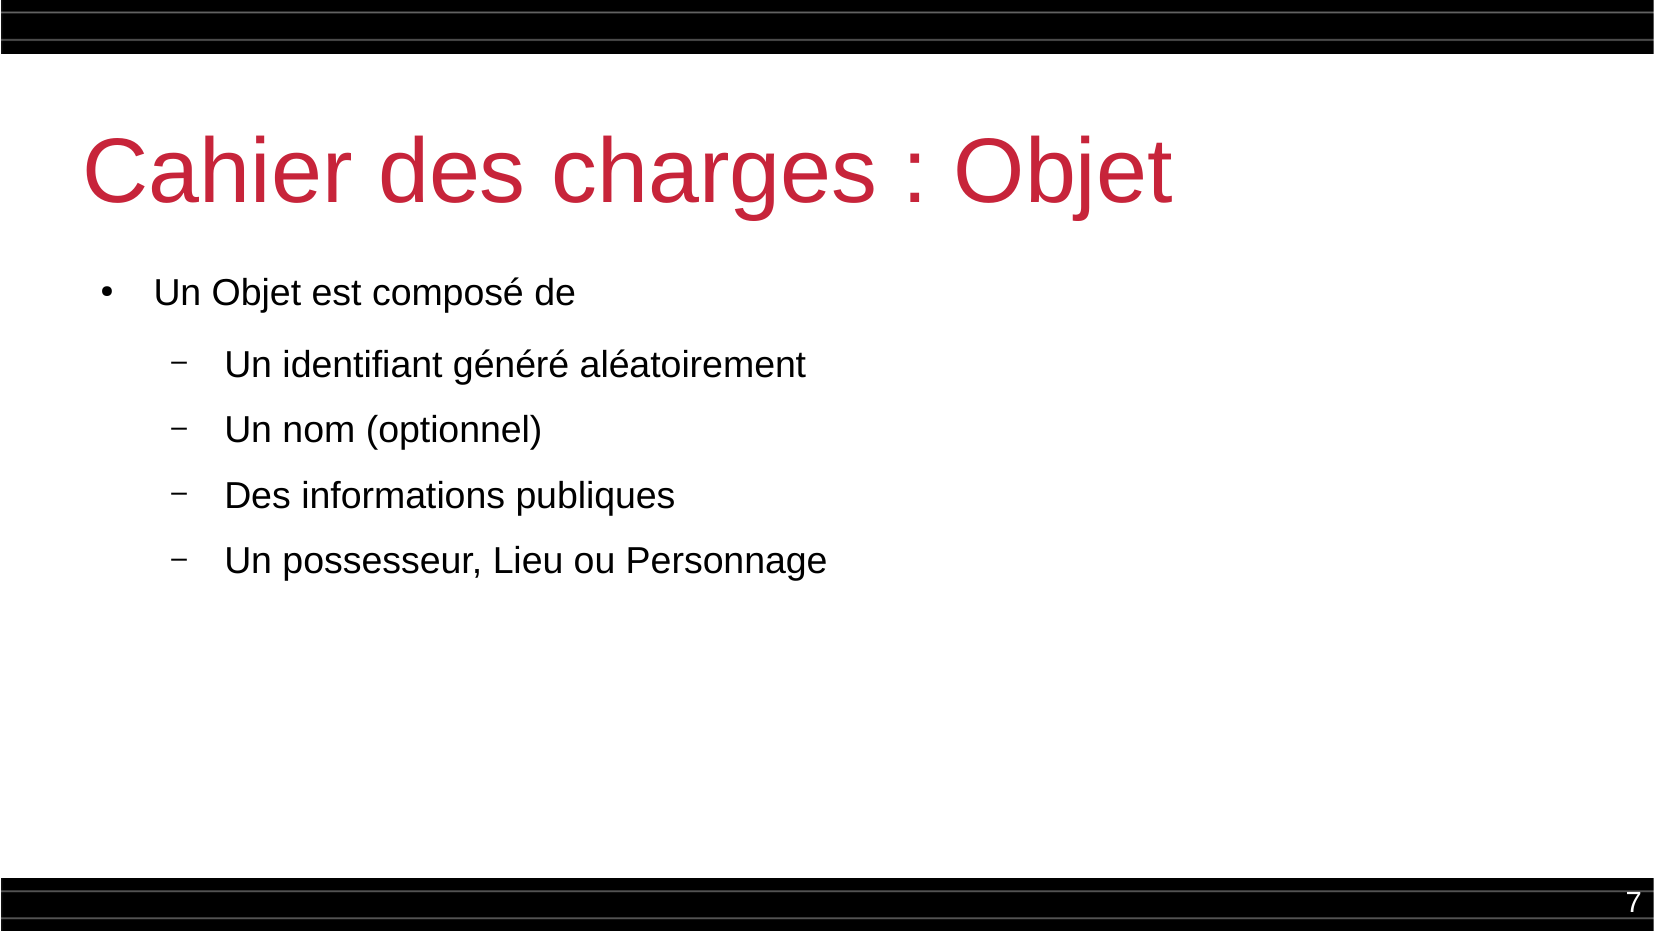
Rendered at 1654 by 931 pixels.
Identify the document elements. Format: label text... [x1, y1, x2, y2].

picture [1, 878, 1654, 931]
list Un Objet est composé de Un identifiant généré aléatoirement Un nom (optionnel) Des informations publiques Un possesseur, Lieu ou Personnage [82, 271, 1571, 851]
title Cahier des charges : Objet [82, 92, 1571, 249]
picture [1, 0, 1654, 54]
